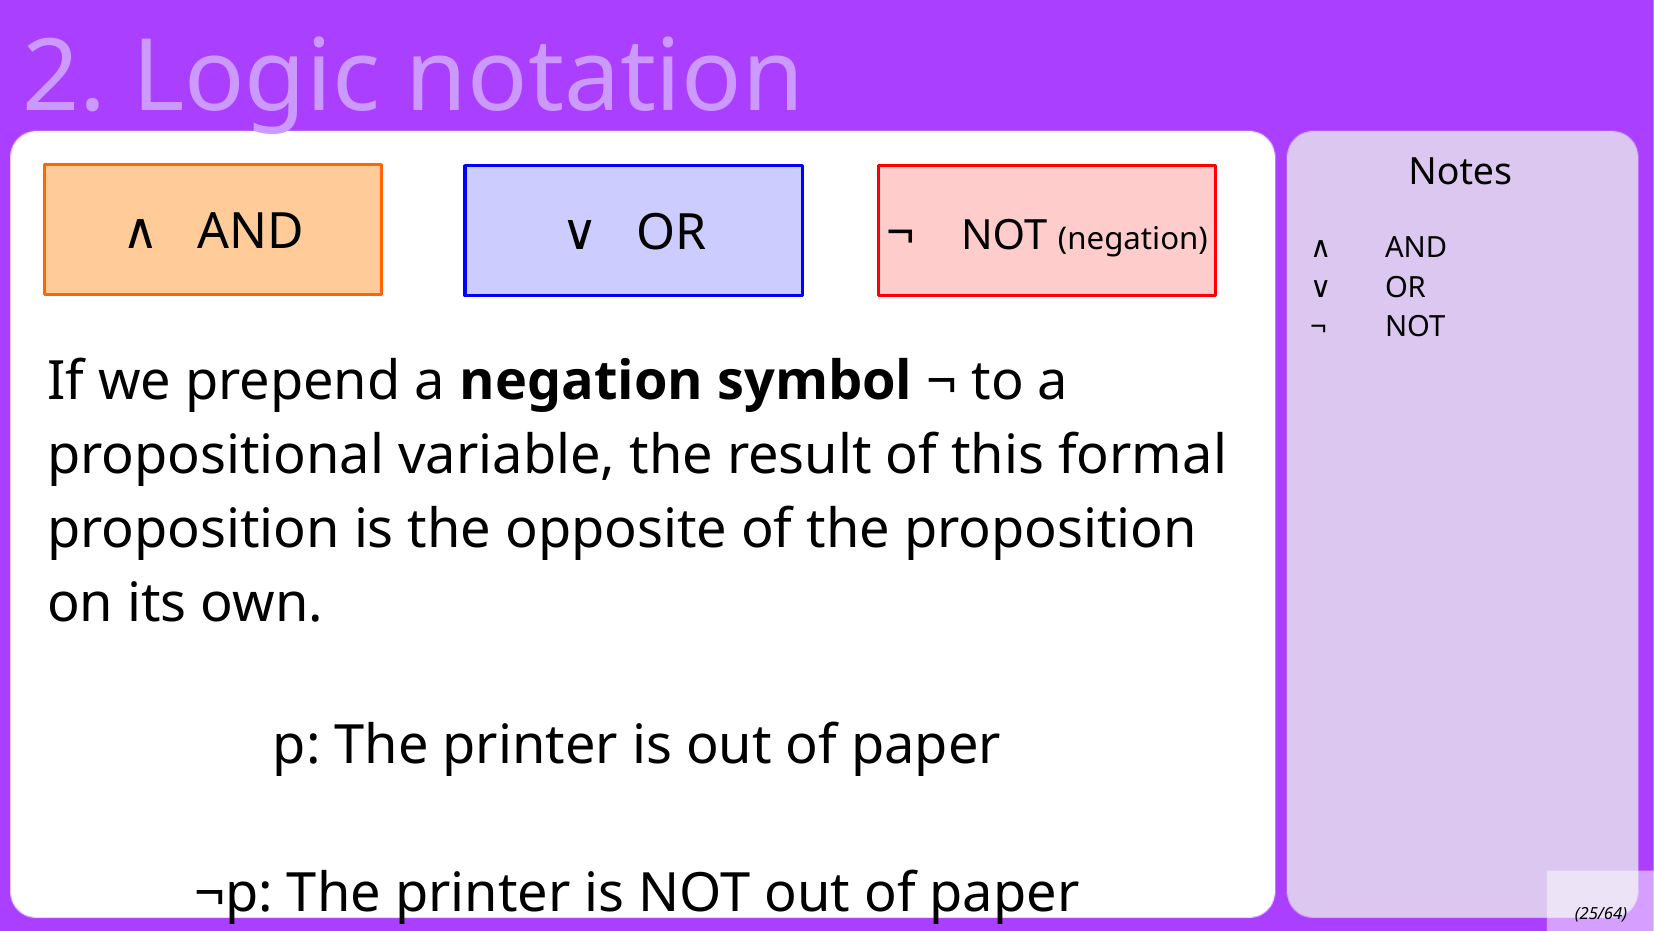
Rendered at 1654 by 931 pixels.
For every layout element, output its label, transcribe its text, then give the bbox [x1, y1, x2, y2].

text_box ∧ AND [44, 164, 382, 295]
text_box If we prepend a negation symbol ¬ to a propositional variable, the result of this formal proposition is the opposite of the proposition on its own. p: The printer is out of paper ¬p: The printer is NOT out of paper [47, 341, 1244, 823]
table_cell False [1546, 870, 1654, 877]
text_box ∧ AND ∨ OR ¬ NOT [1310, 226, 1612, 333]
text_box (<number>/64) [1546, 877, 1654, 931]
text_box ∨ OR [465, 165, 803, 296]
picture [0, 0, 1654, 931]
text_box ¬ NOT (negation) [878, 165, 1216, 296]
text_box Notes [1290, 141, 1631, 199]
title 2. Logic notation [22, 13, 1511, 130]
